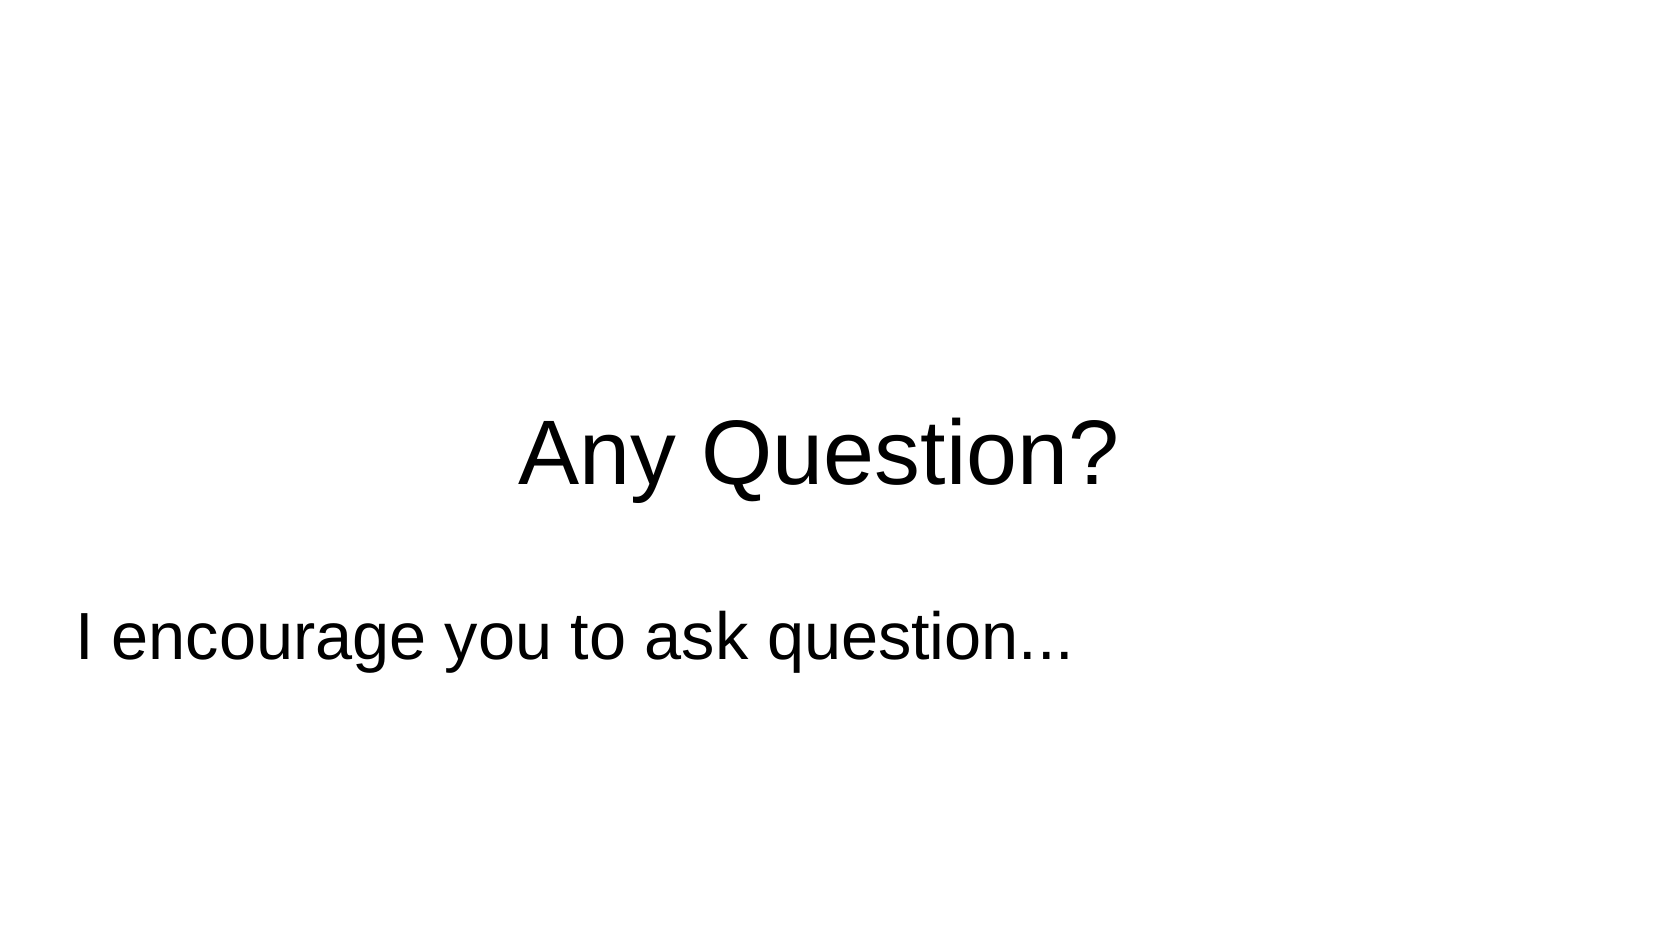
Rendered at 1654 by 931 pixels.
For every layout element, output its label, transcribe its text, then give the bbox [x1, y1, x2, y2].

title Any Question? [75, 369, 1564, 526]
list I encourage you to ask question... [75, 592, 1564, 788]
